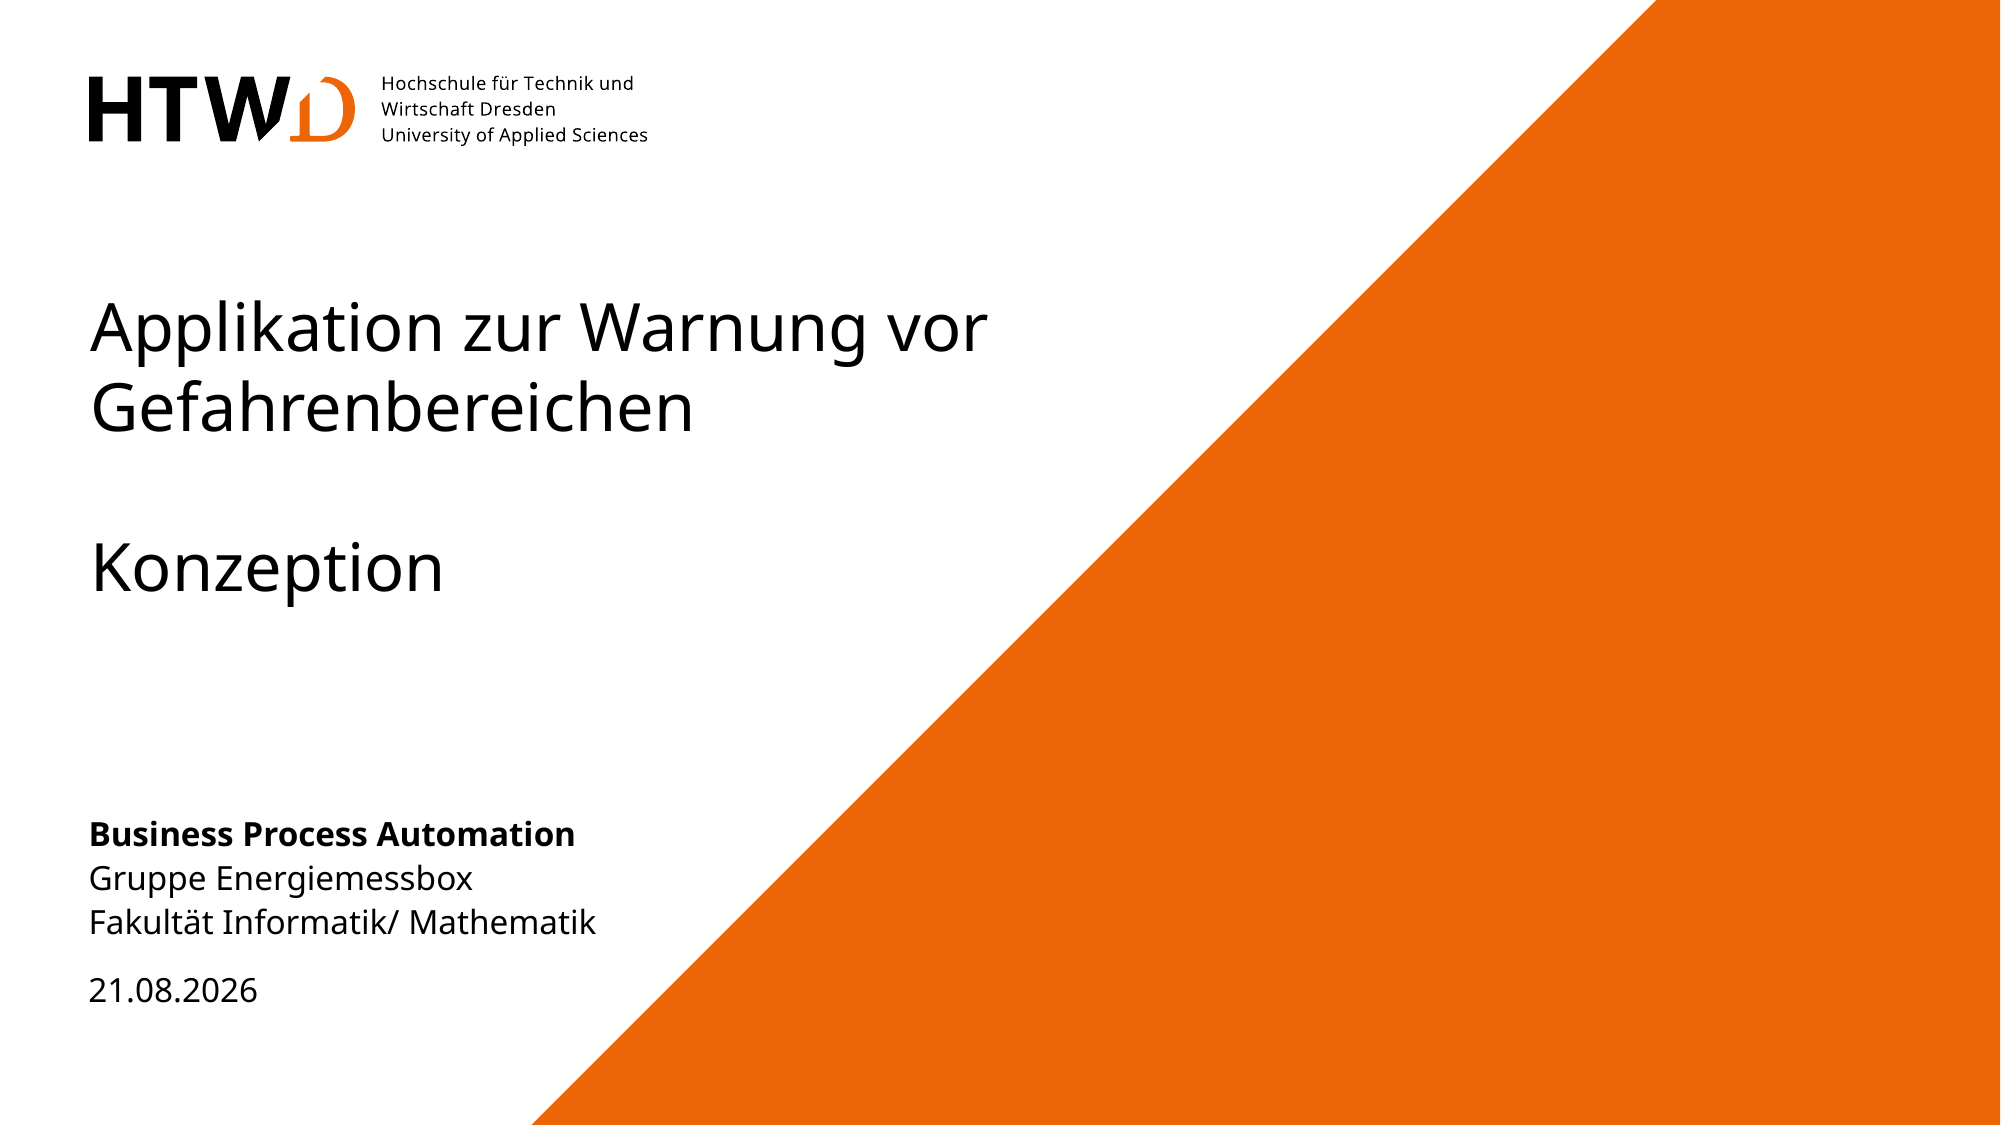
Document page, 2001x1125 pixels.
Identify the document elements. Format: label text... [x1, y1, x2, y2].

title Applikation zur Warnung vor Gefahrenbereichen Konzeption [90, 284, 1182, 738]
list Business Process Automation Gruppe Energiemessbox Fakultät Informatik/ Mathematik [88, 763, 680, 941]
